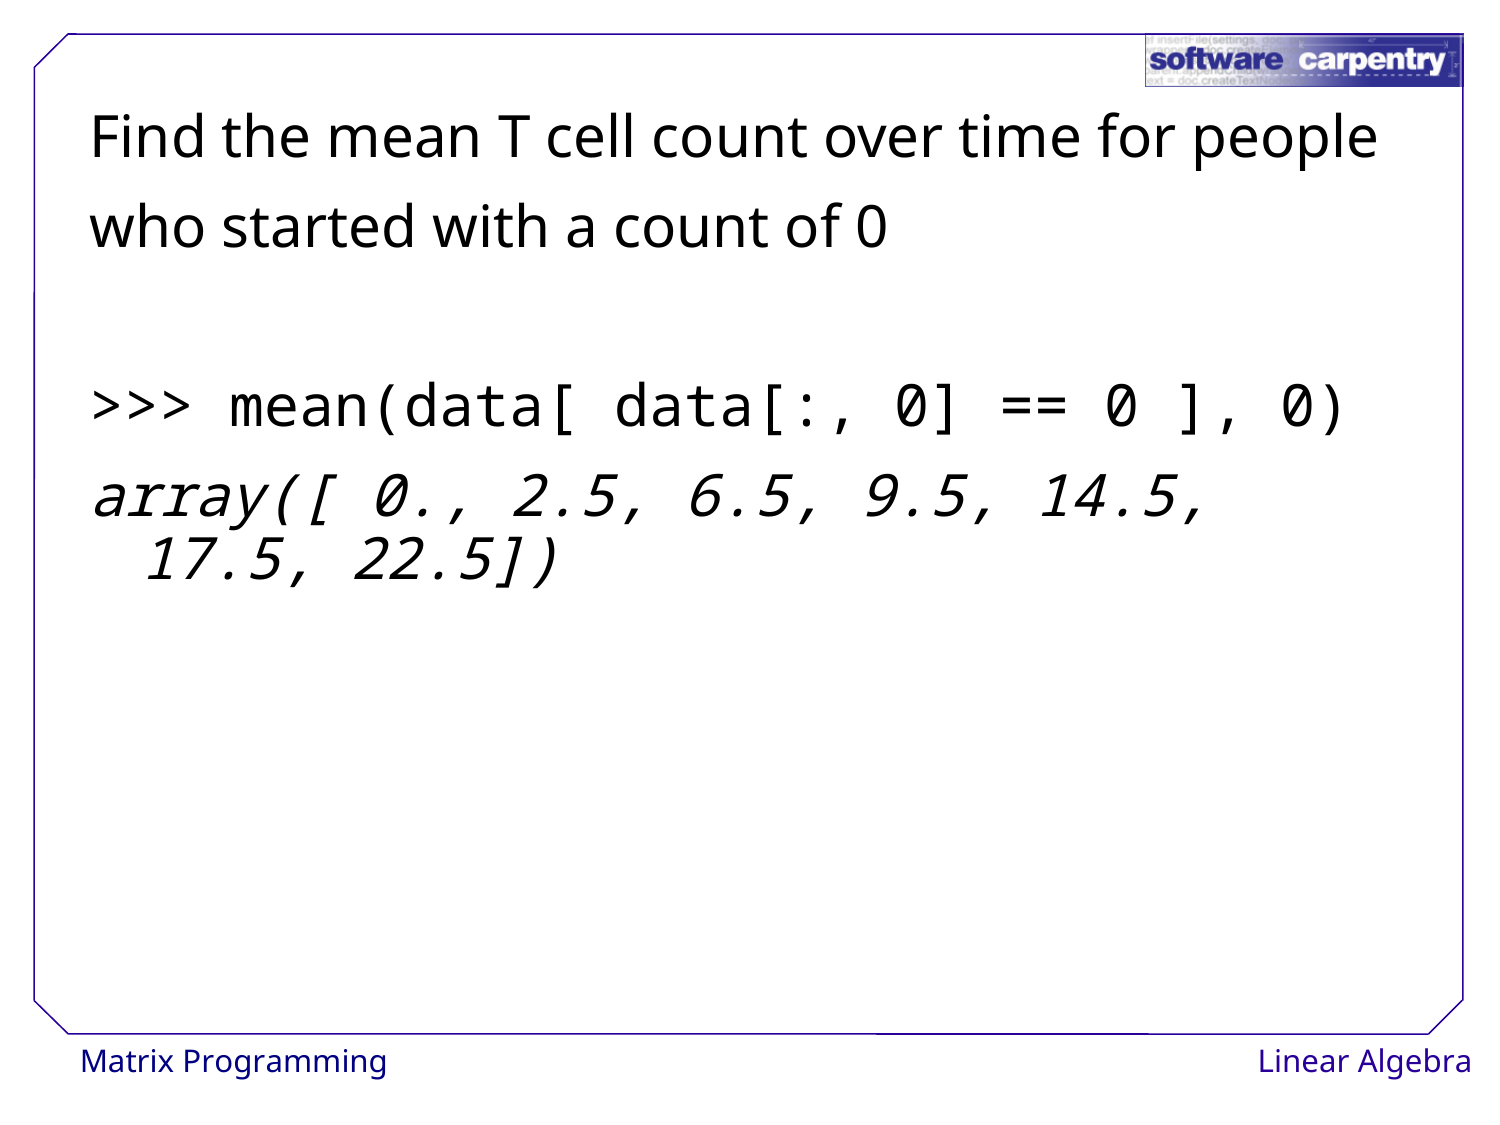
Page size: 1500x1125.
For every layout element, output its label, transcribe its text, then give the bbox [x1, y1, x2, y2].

list Find the mean T cell count over time for people who started with a count of 0 >>> mean(data[ data[:, 0] == 0 ], 0) array([ 0., 2.5, 6.5, 9.5, 14.5, 17.5, 22.5]) [75, 99, 1426, 1013]
picture [1145, 33, 1464, 87]
